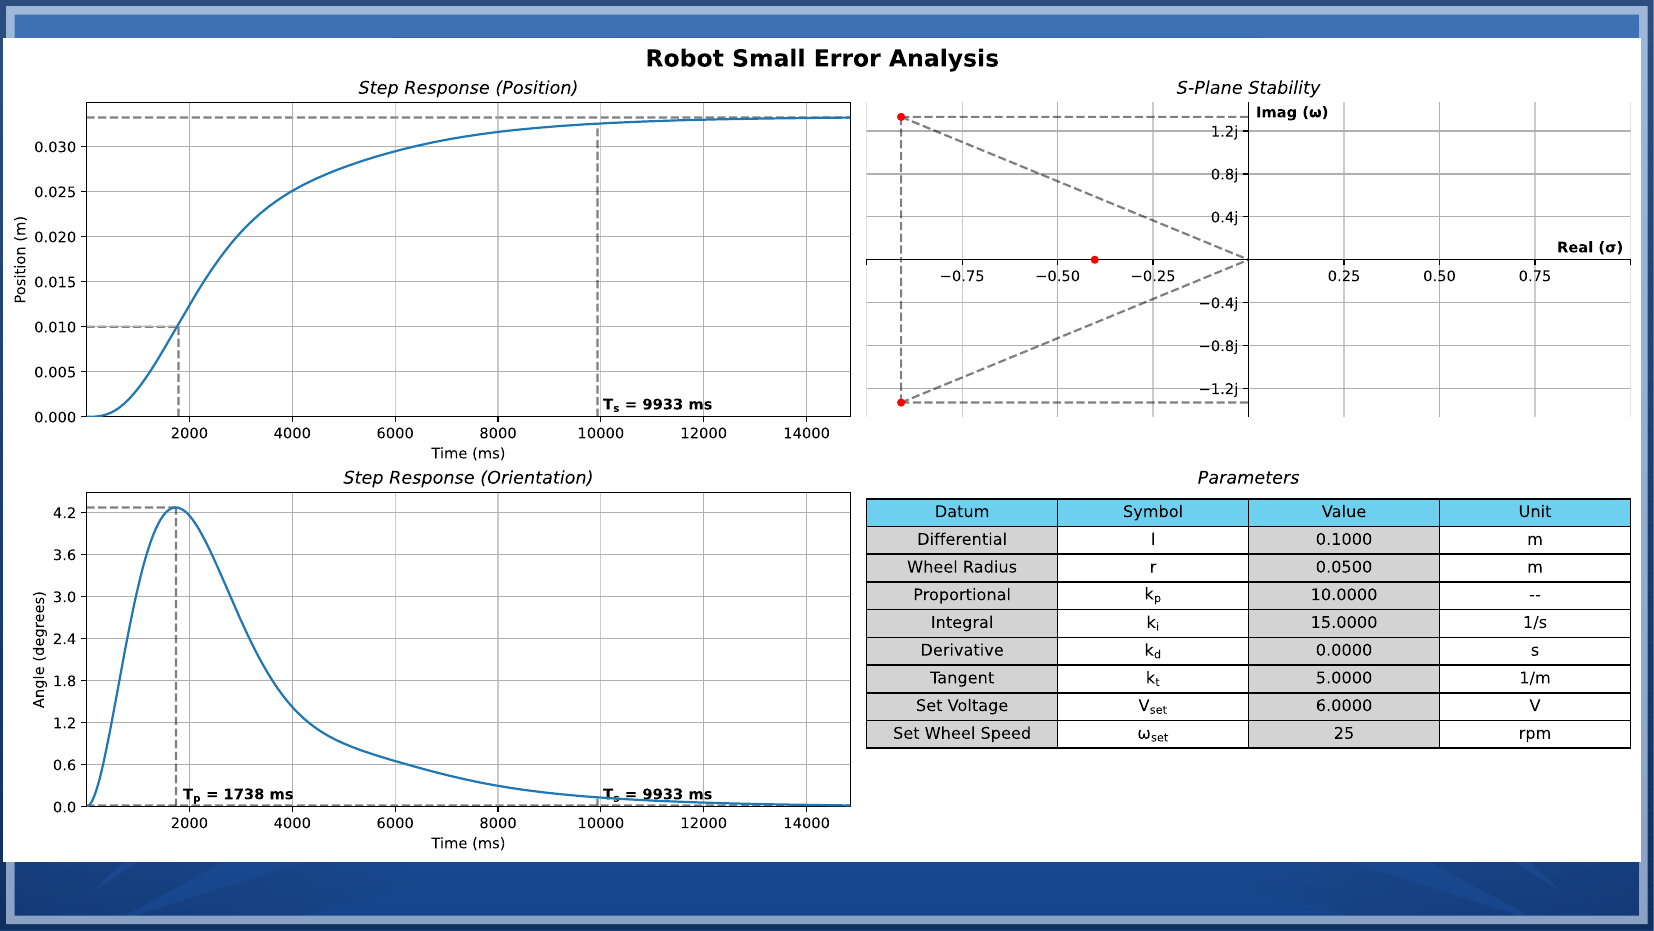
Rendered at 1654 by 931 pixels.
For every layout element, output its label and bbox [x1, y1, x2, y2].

picture [2, 37, 1642, 863]
